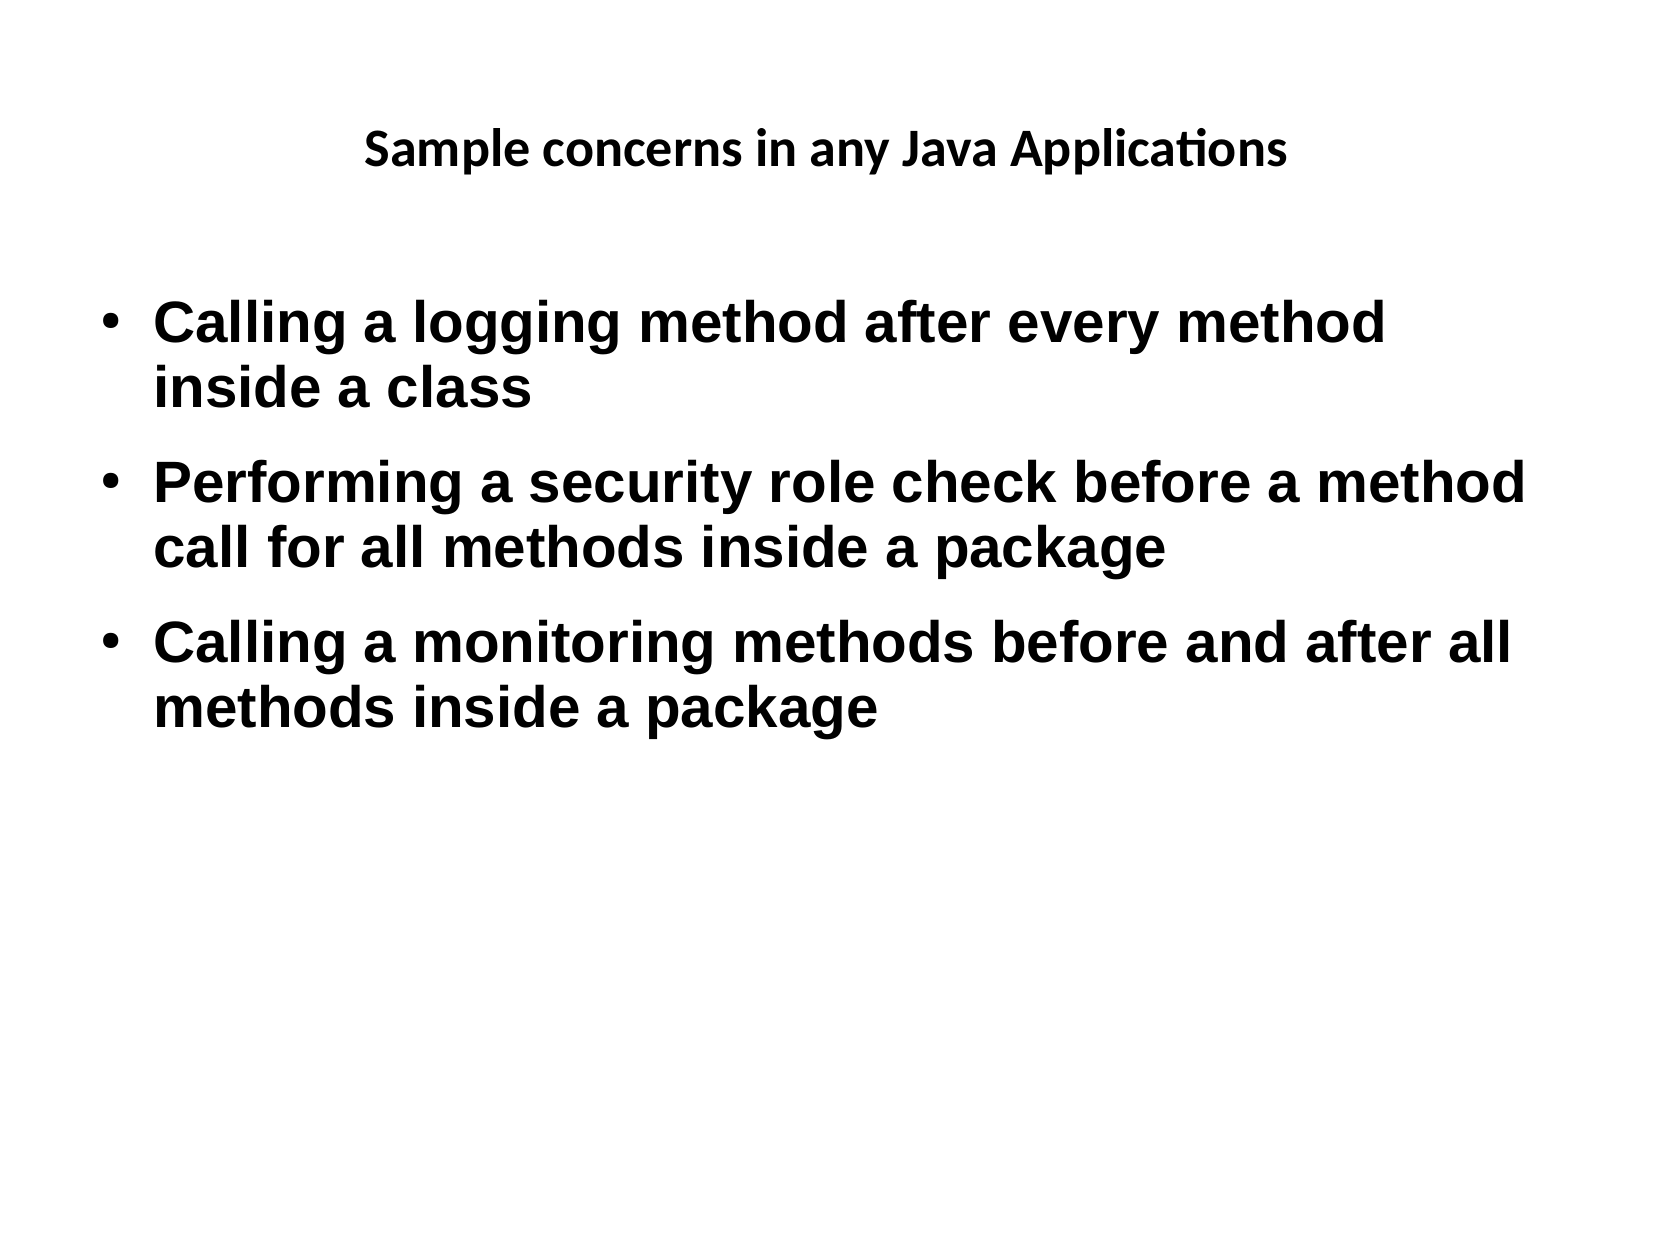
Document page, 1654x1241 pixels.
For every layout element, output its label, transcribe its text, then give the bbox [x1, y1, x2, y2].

title Sample concerns in any Java Applications [82, 49, 1571, 257]
list Calling a logging method after every method inside a class Performing a security role check before a method call for all methods inside a package Calling a monitoring methods before and after all methods inside a package [82, 290, 1571, 1153]
